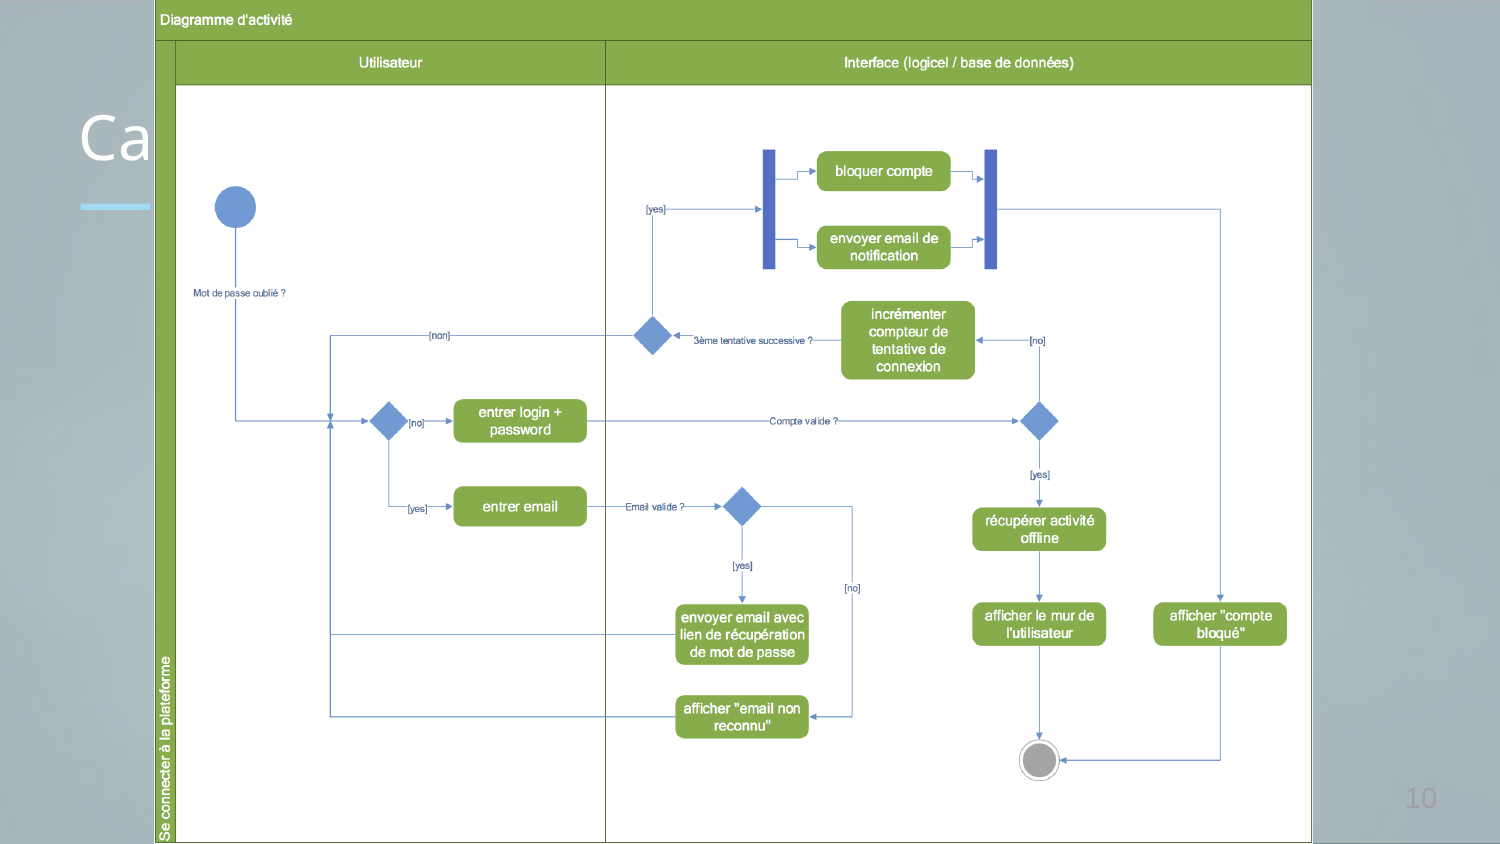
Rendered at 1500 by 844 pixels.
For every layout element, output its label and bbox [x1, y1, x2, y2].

text_box [1312, 0, 1500, 844]
text_box [0, 0, 155, 844]
picture [155, 0, 1312, 844]
